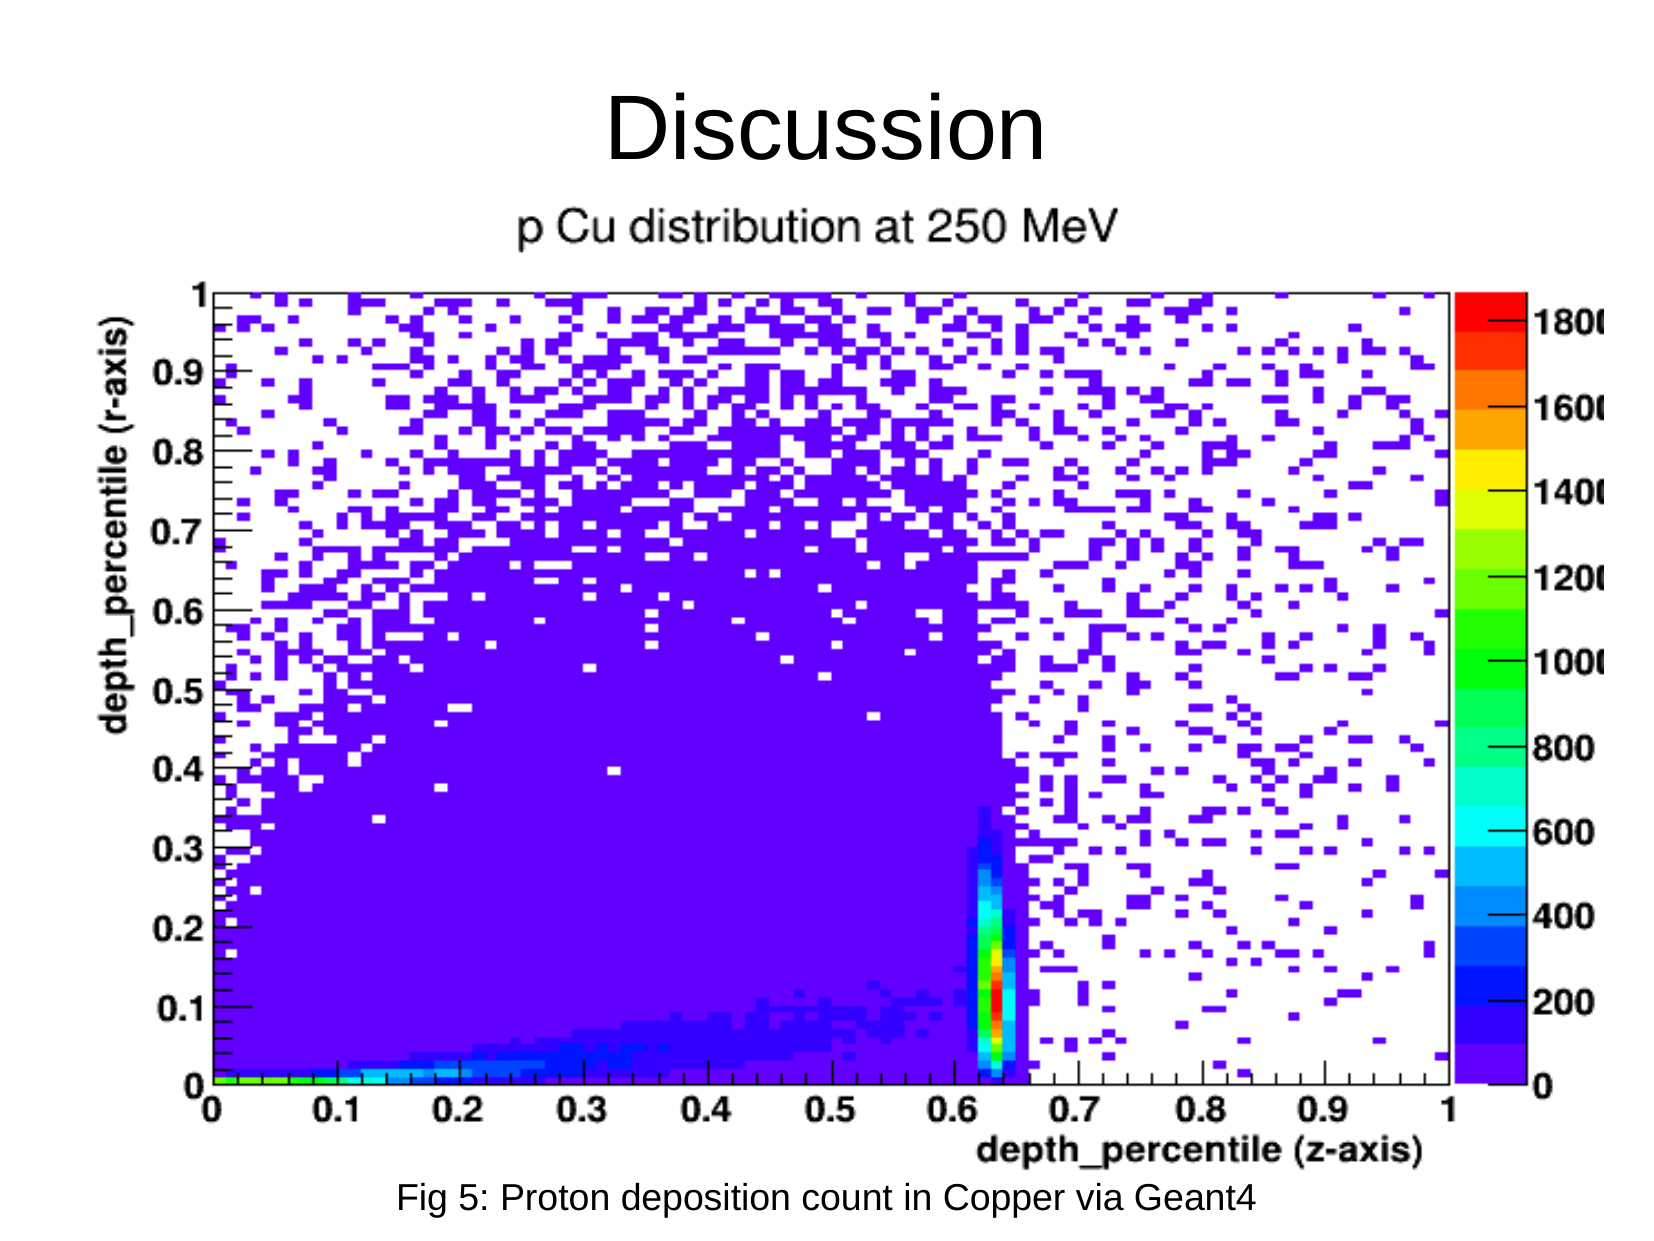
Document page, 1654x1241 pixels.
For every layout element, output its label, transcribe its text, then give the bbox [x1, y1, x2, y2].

picture [60, 194, 1604, 1155]
text_box Fig 5: Proton deposition count in Copper via Geant4 [0, 1155, 1654, 1241]
title Discussion [0, 0, 1654, 257]
